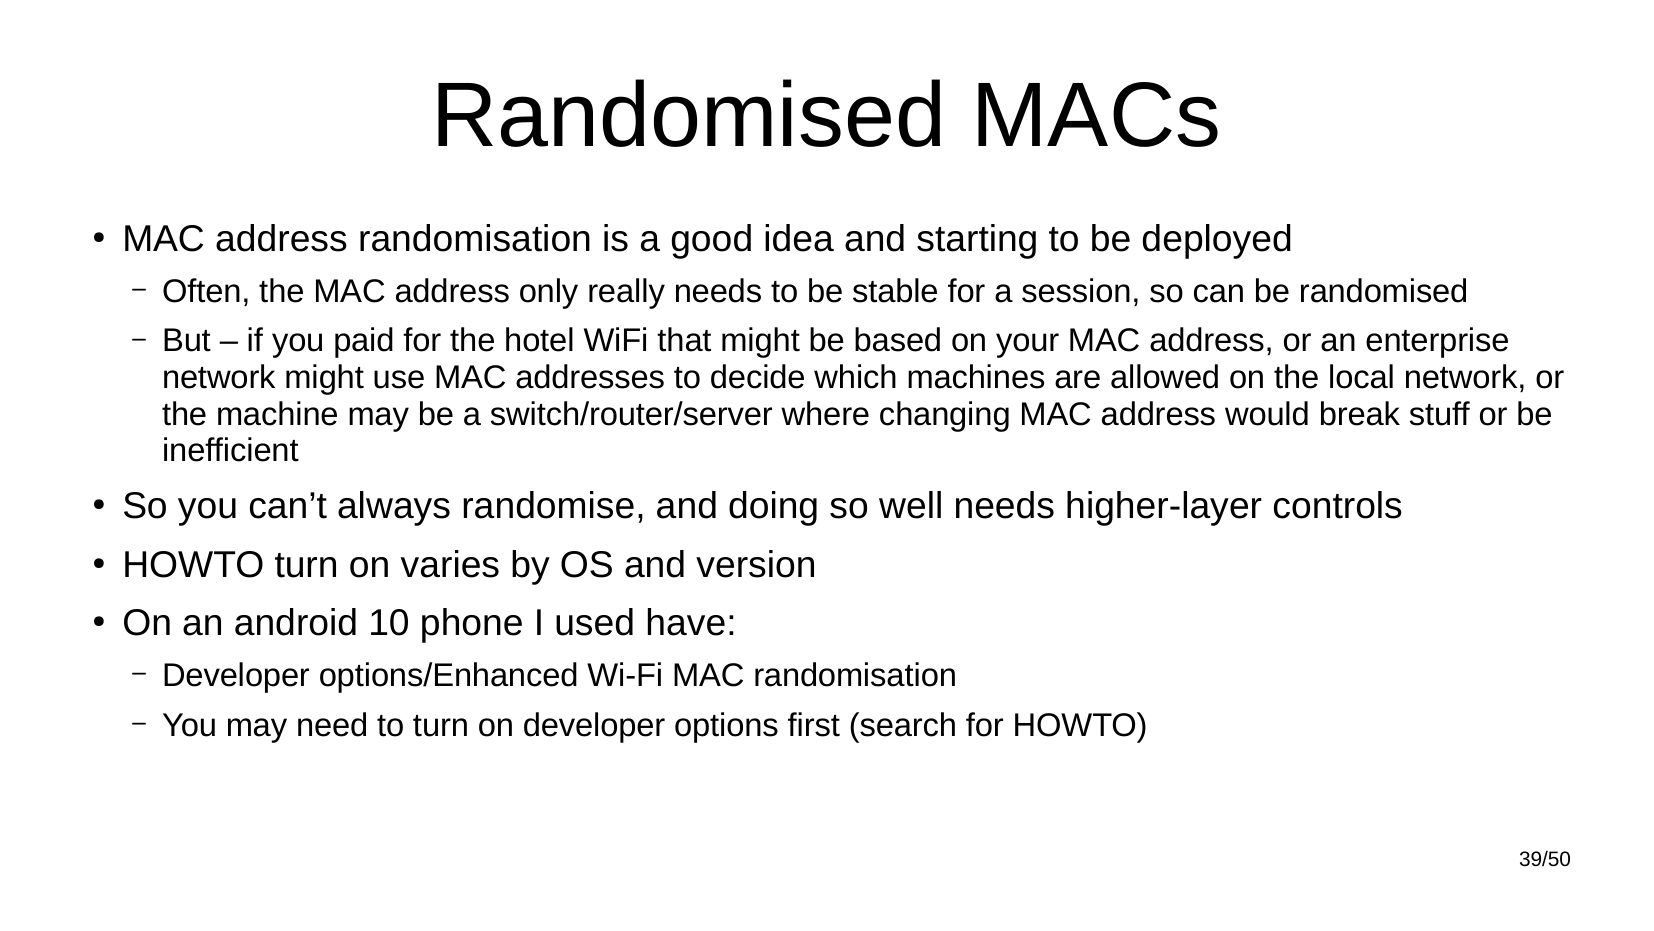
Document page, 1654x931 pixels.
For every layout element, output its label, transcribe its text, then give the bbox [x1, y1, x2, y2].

title Randomised MACs [82, 37, 1571, 193]
list MAC address randomisation is a good idea and starting to be deployed Often, the MAC address only really needs to be stable for a session, so can be randomised But – if you paid for the hotel WiFi that might be based on your MAC address, or an enterprise network might use MAC addresses to decide which machines are allowed on the local network, or the machine may be a switch/router/server where changing MAC address would break stuff or be inefficient So you can’t always randomise, and doing so well needs higher-layer controls HOWTO turn on varies by OS and version On an android 10 phone I used have: Developer options/Enhanced Wi-Fi MAC randomisation You may need to turn on developer options first (search for HOWTO) [82, 217, 1571, 758]
